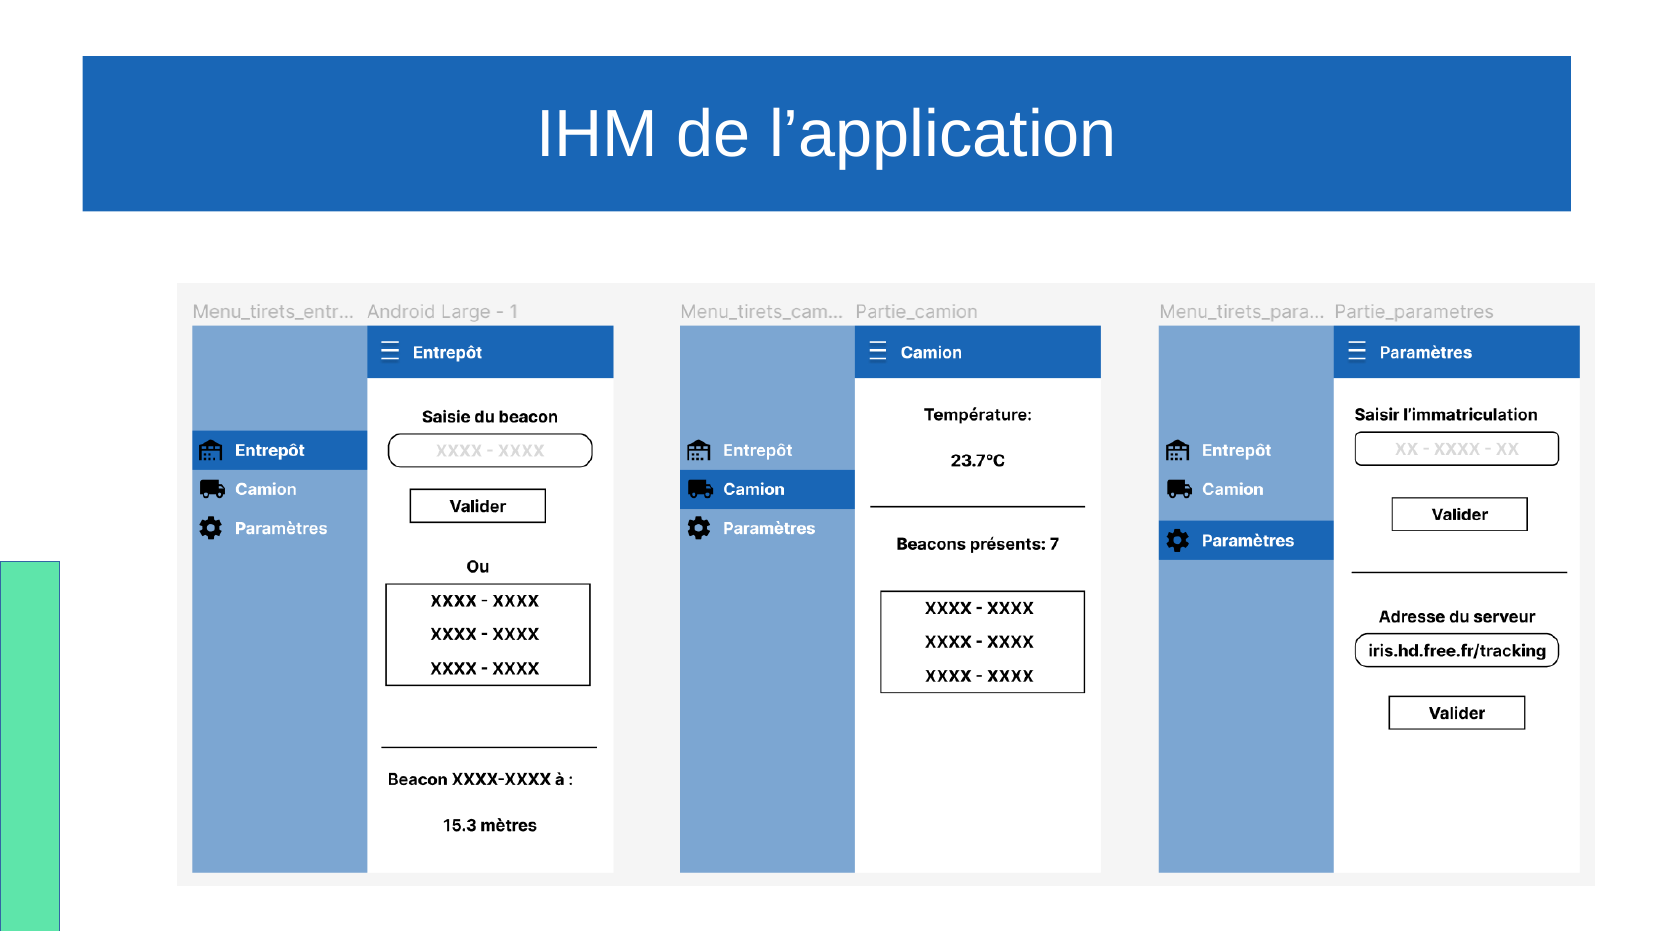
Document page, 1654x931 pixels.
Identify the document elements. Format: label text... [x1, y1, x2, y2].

picture [177, 283, 1595, 886]
text_box [0, 561, 60, 931]
title IHM de l’application [82, 56, 1571, 212]
